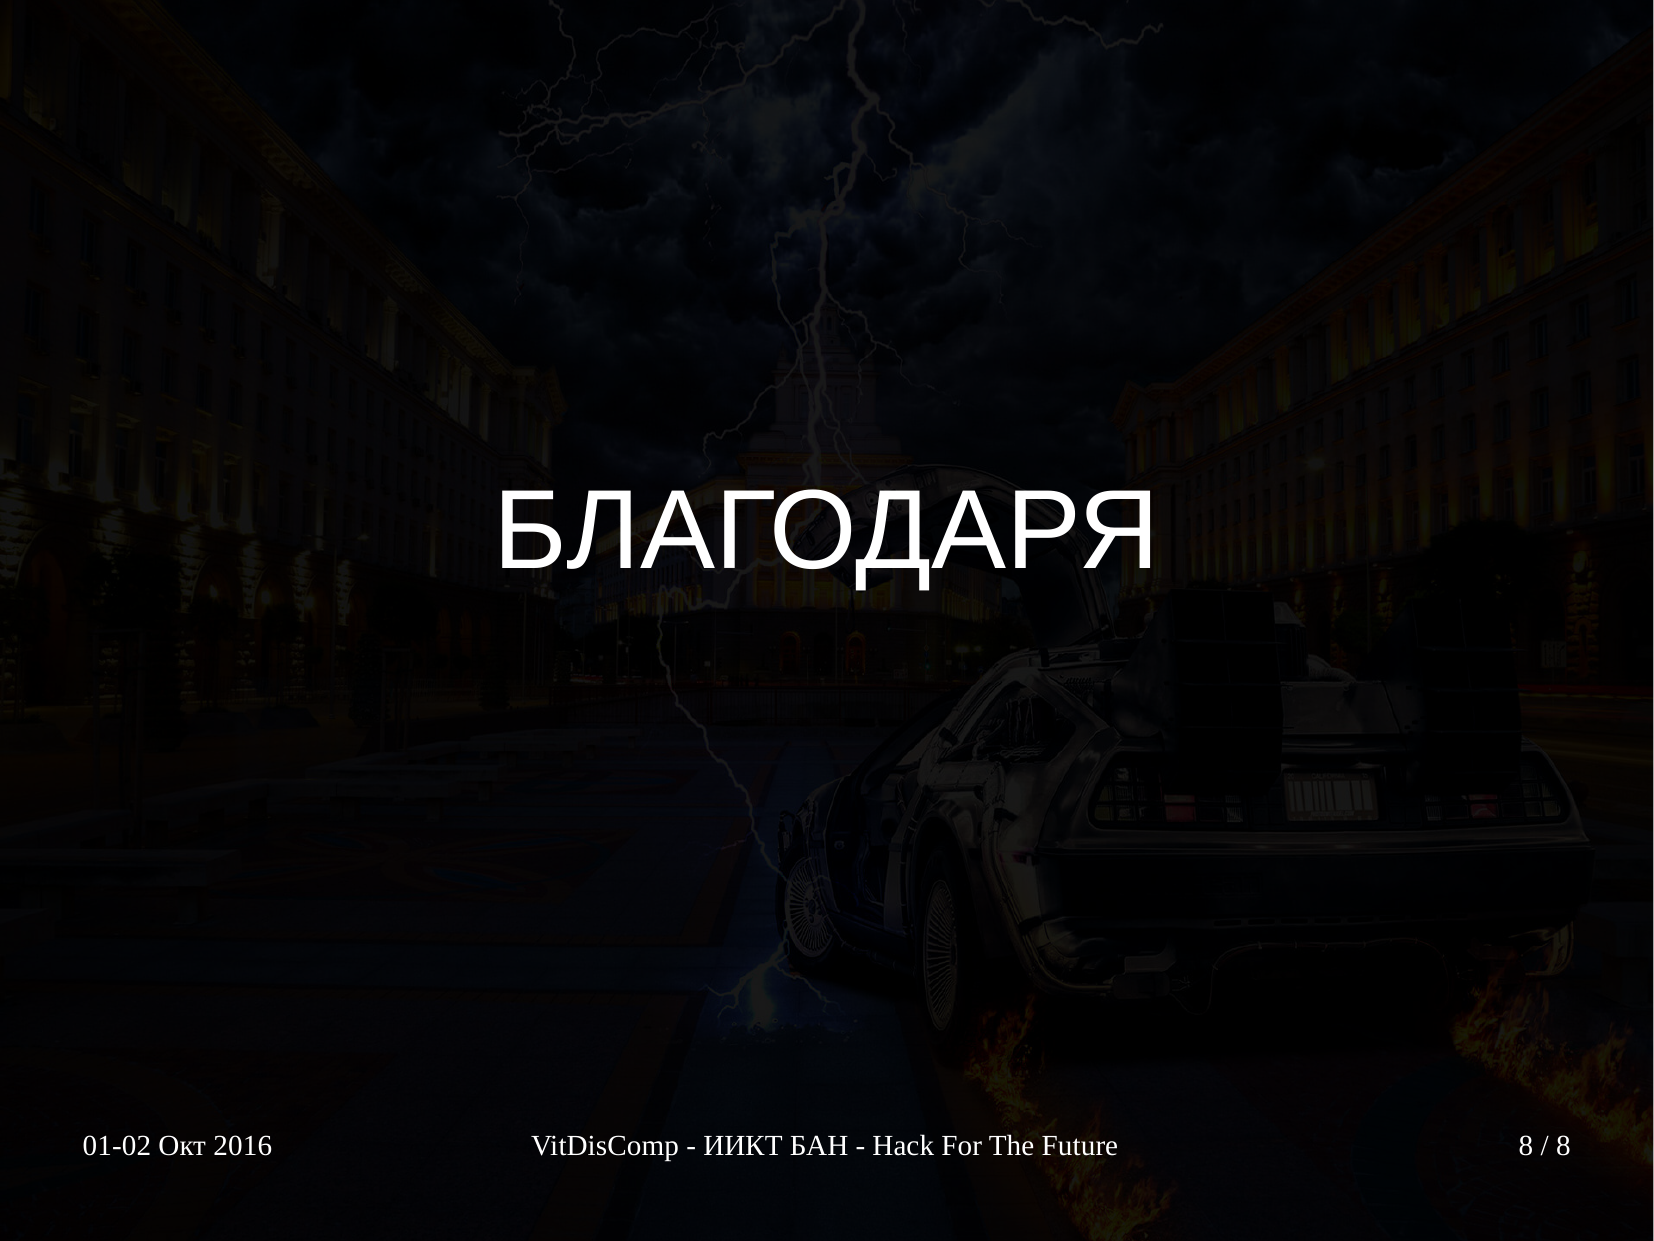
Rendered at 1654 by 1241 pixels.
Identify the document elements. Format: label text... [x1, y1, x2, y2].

subtitle БЛАГОДАРЯ [82, 49, 1571, 1010]
picture [0, 0, 1654, 1241]
